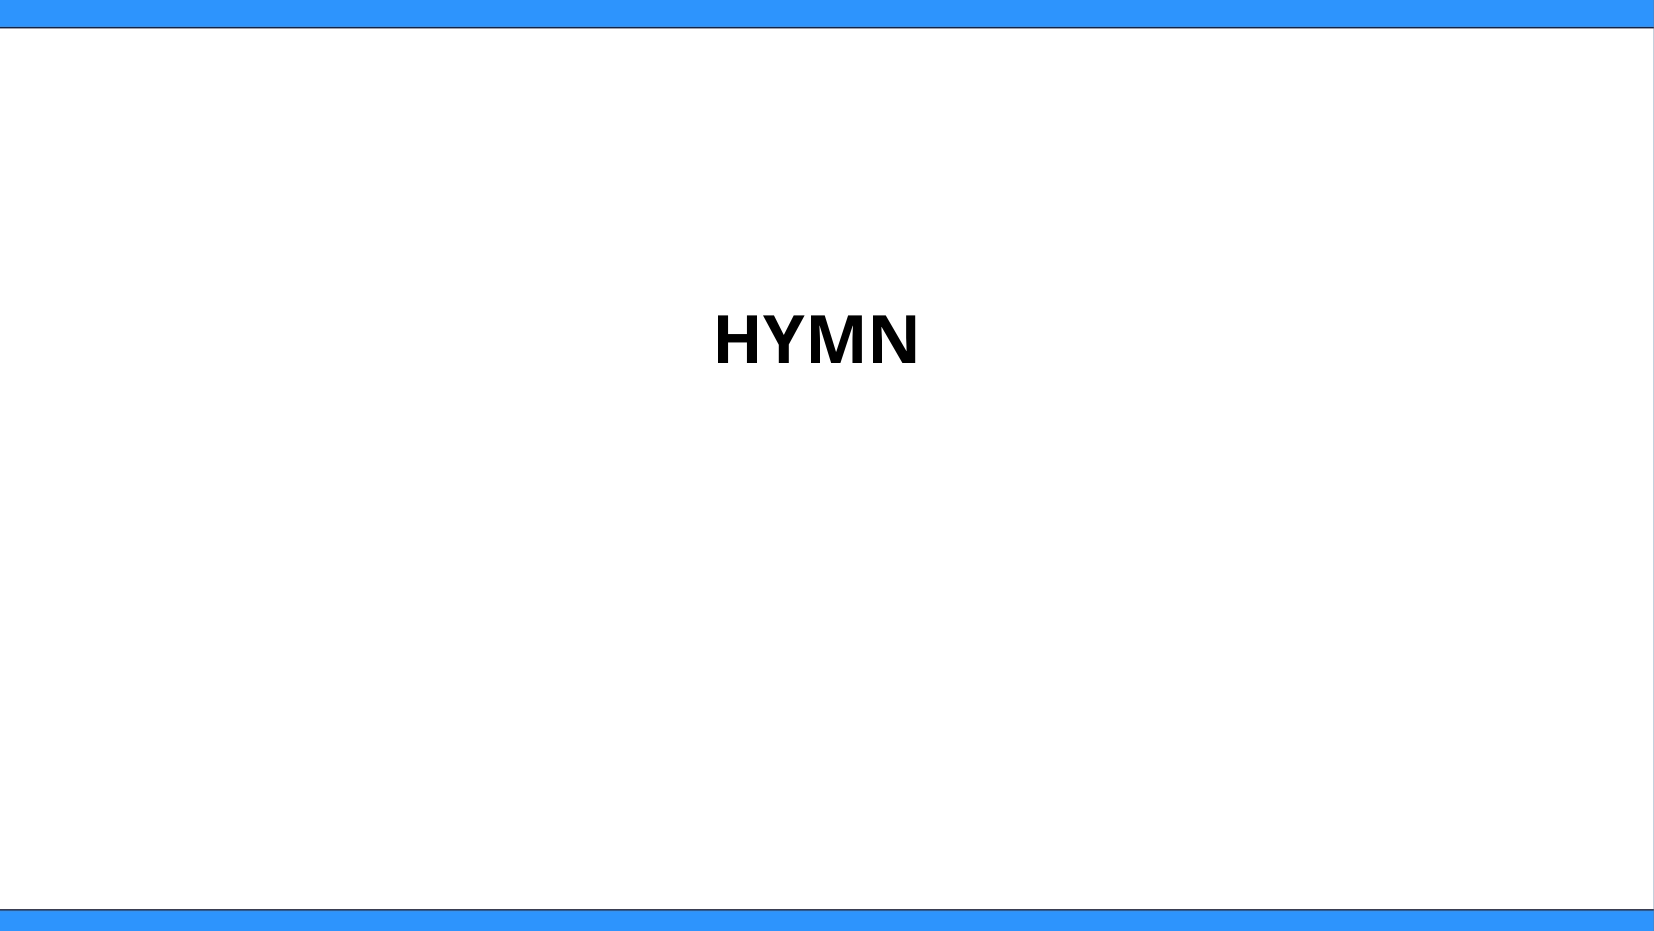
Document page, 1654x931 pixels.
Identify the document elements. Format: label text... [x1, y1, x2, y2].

picture [0, 0, 1654, 931]
text_box HYMN [375, 285, 1261, 389]
